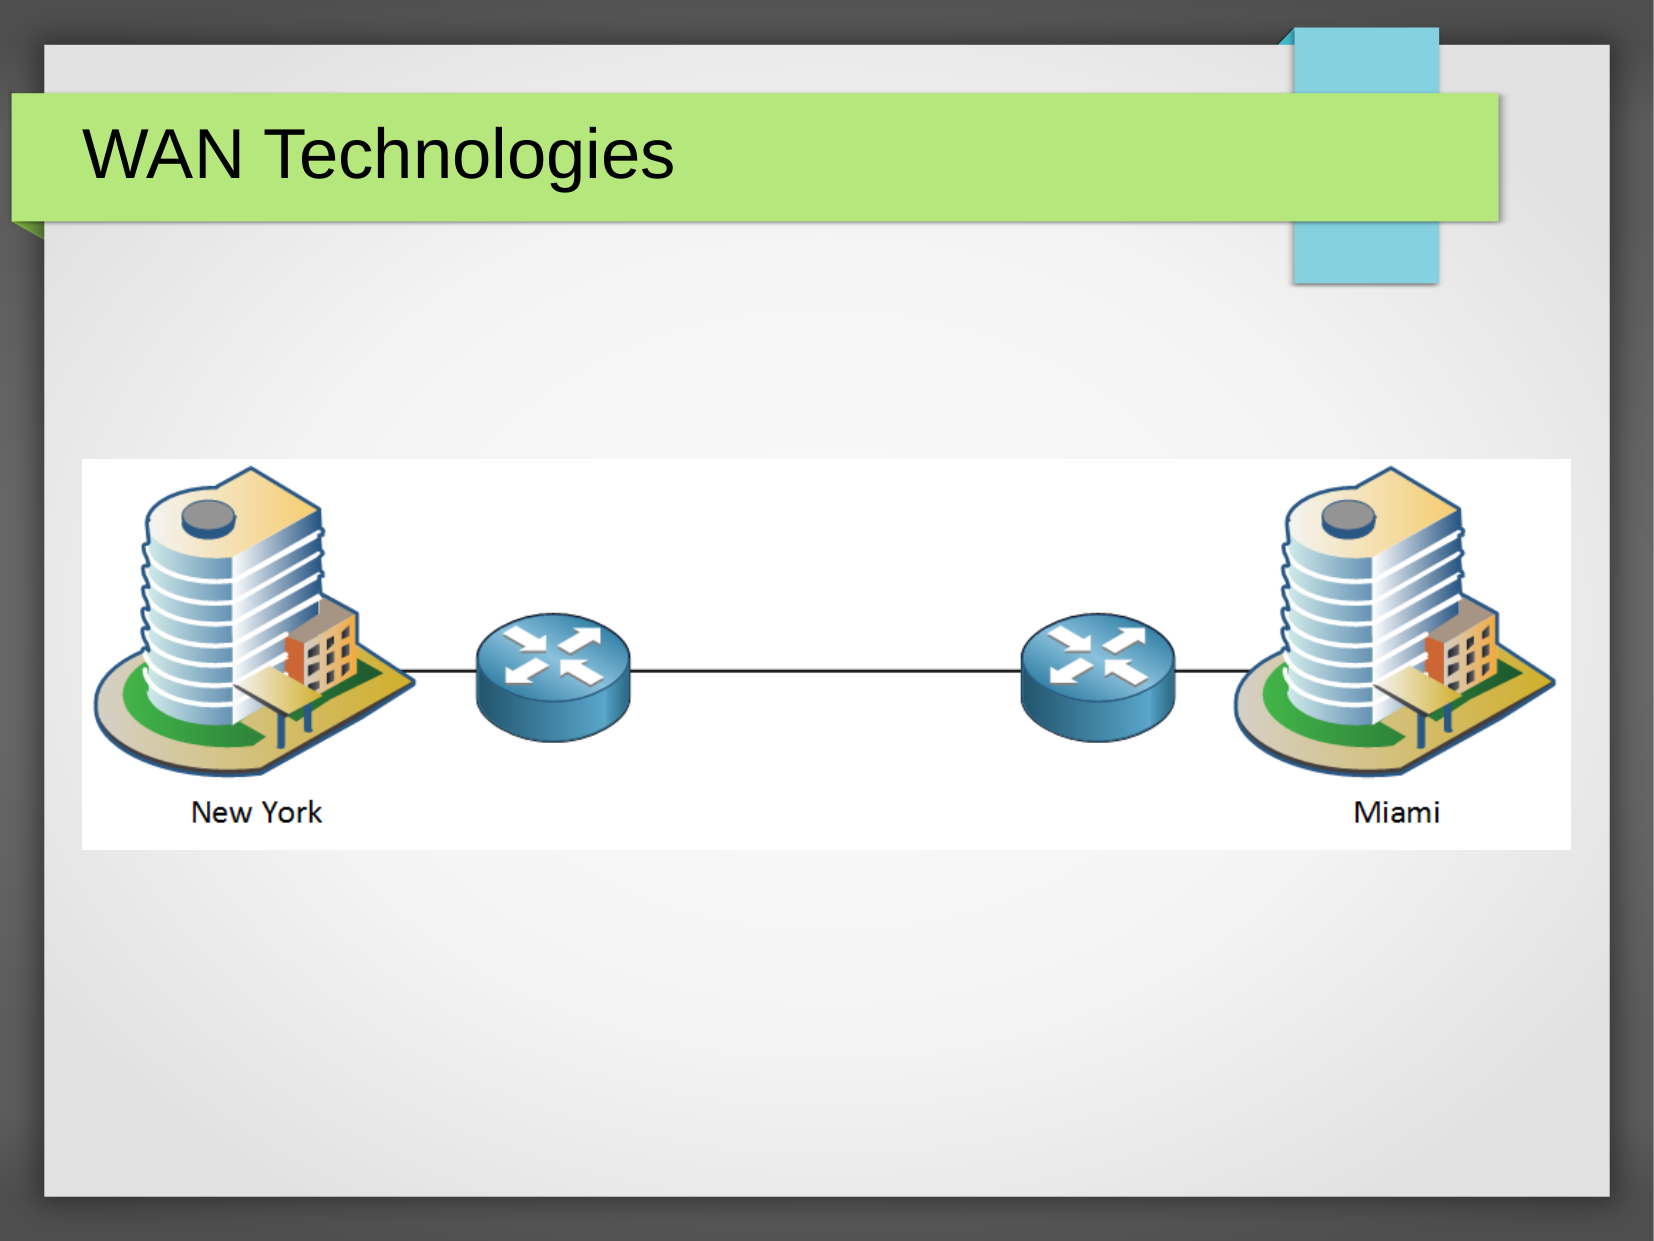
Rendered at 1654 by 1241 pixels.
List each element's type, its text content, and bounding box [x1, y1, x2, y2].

title WAN Technologies [82, 94, 1264, 213]
picture [0, 0, 1654, 1241]
